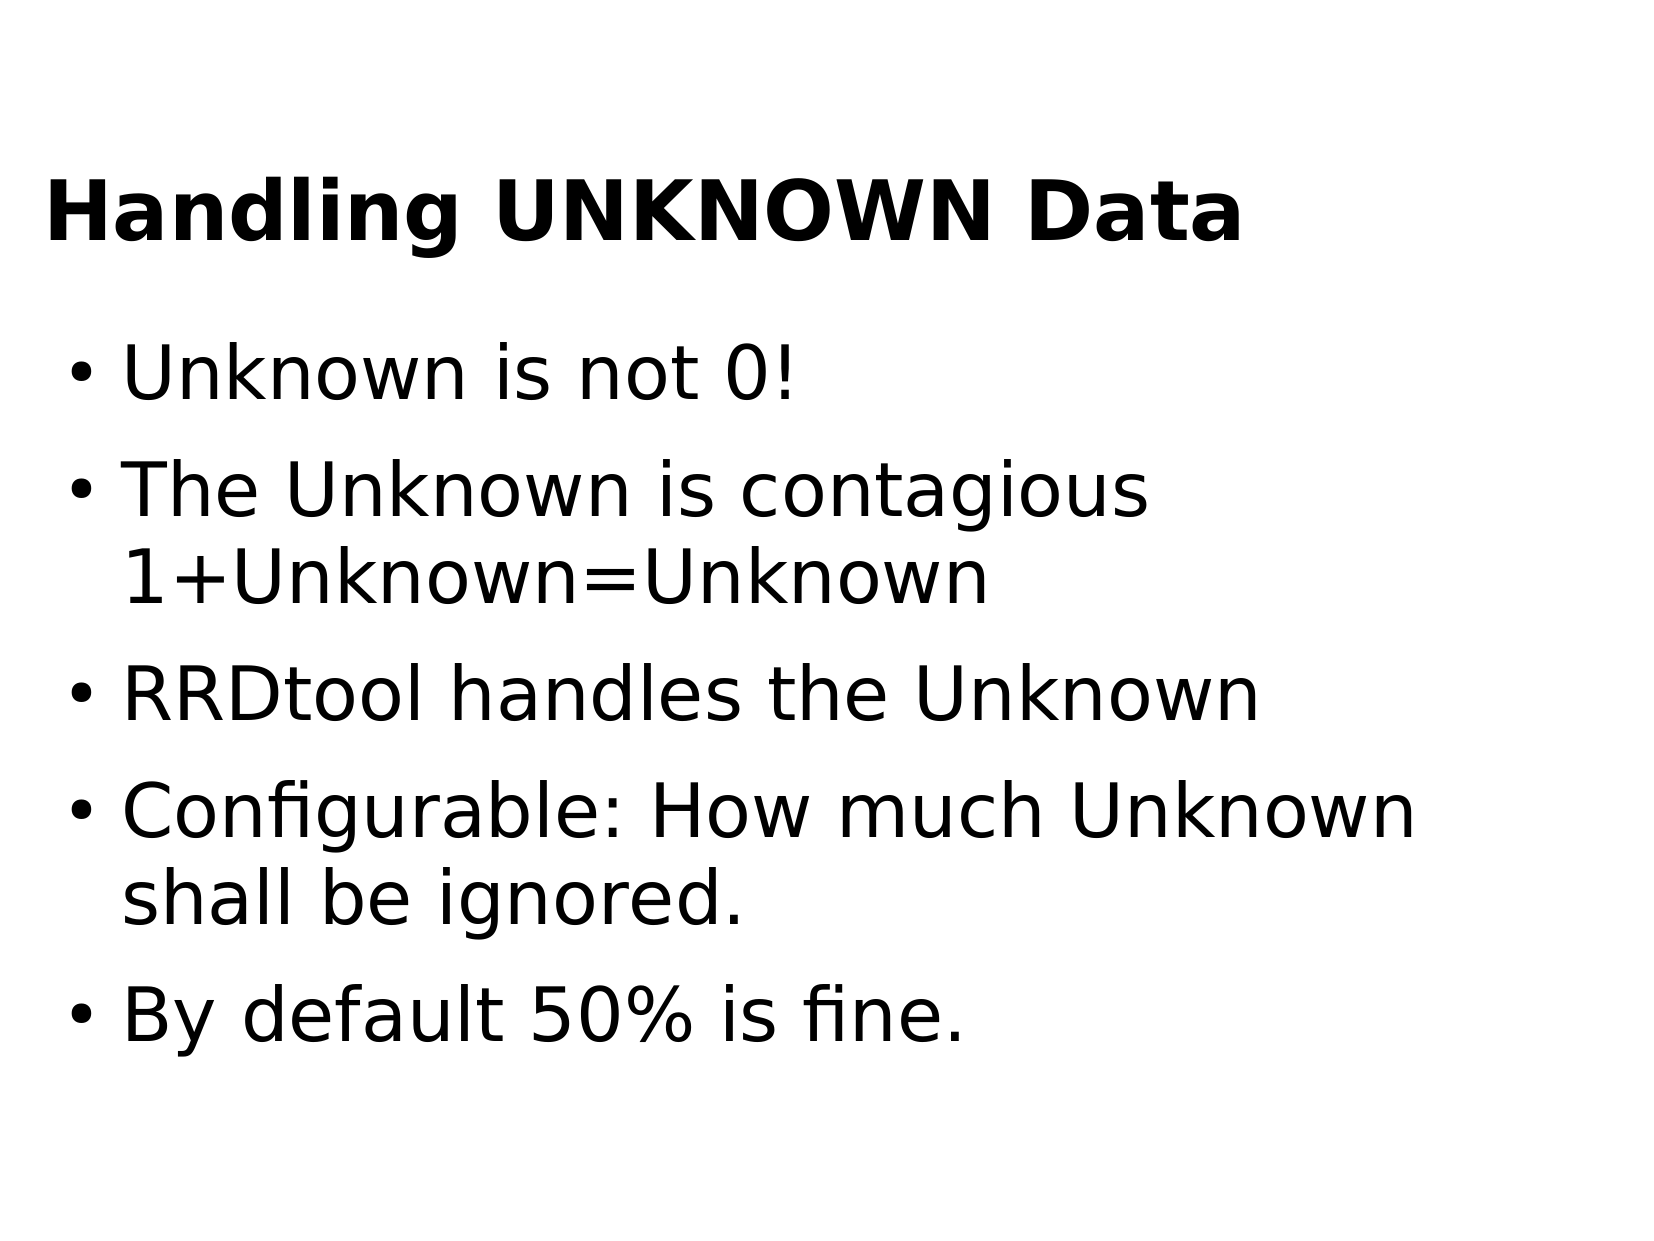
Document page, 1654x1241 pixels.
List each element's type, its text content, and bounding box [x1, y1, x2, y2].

list Unknown is not 0! The Unknown is contagious 1+Unknown=Unknown RRDtool handles the Unknown Configurable: How much Unknown shall be ignored. By default 50% is fine. [50, 329, 1571, 1099]
title Handling UNKNOWN Data [43, 137, 1581, 287]
